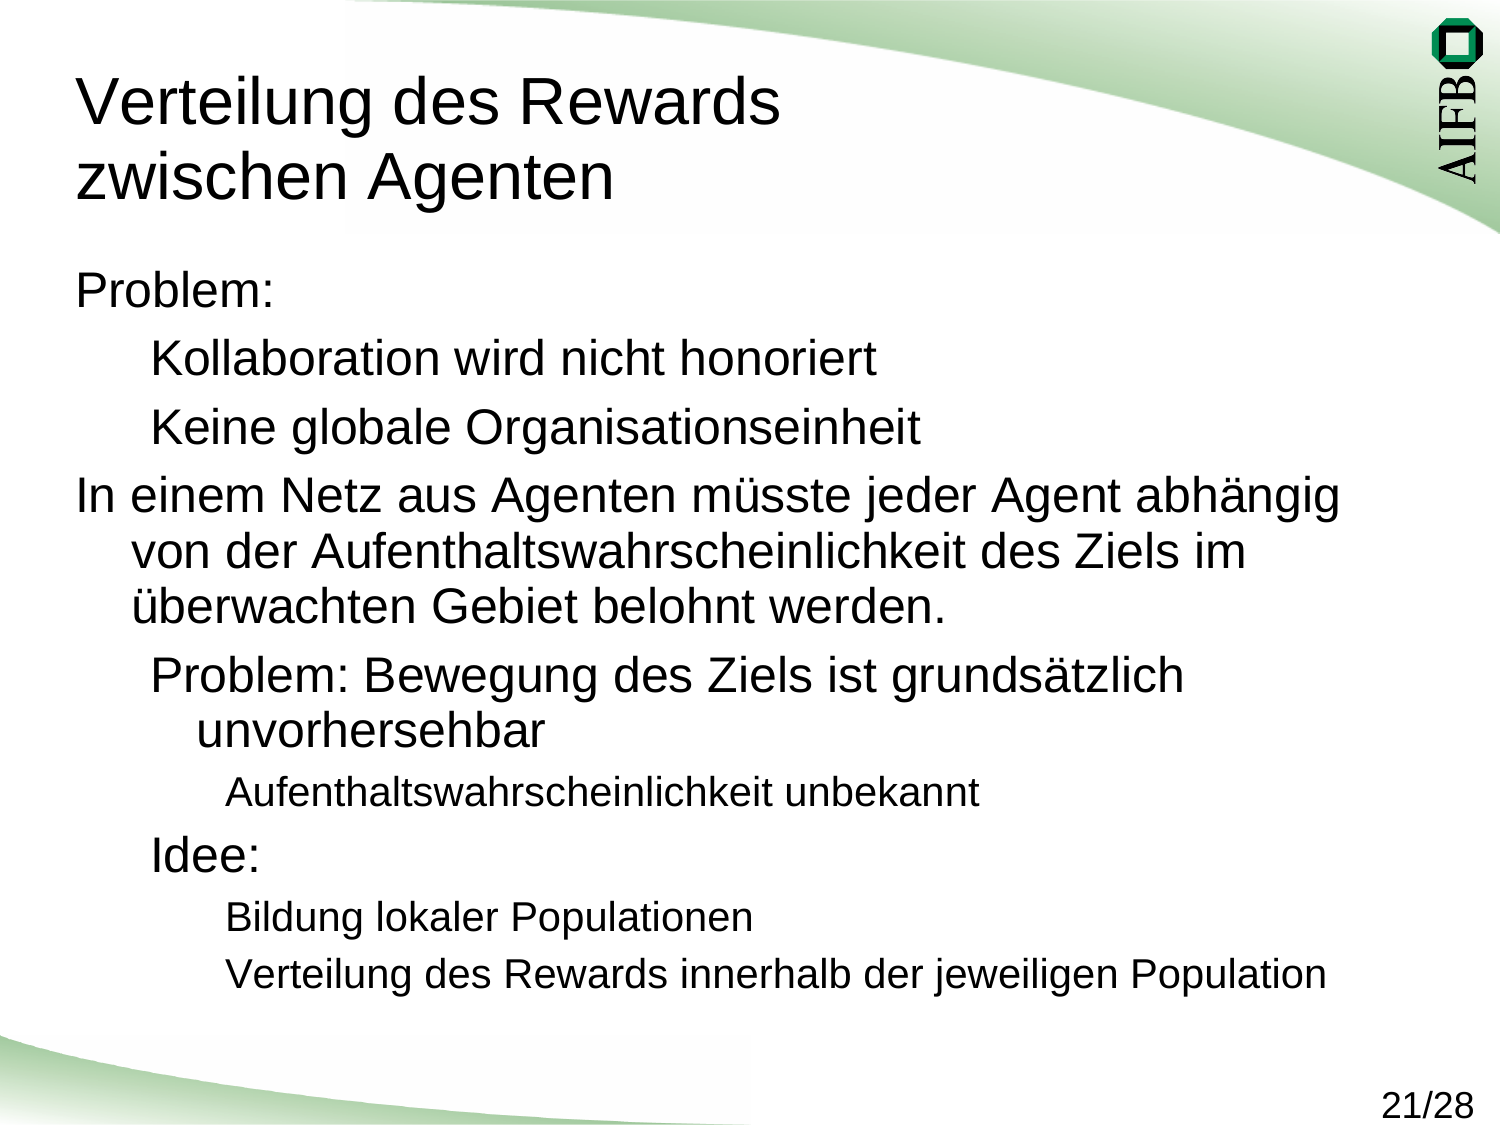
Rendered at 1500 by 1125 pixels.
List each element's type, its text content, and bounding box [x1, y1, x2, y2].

title Verteilung des Rewards zwischen Agenten [75, 45, 958, 233]
list Problem: Kollaboration wird nicht honoriert Keine globale Organisationseinheit In einem Netz aus Agenten müsste jeder Agent abhängig von der Aufenthaltswahrscheinlichkeit des Ziels im überwachten Gebiet belohnt werden. Problem: Bewegung des Ziels ist grundsätzlich unvorhersehbar Aufenthaltswahrscheinlichkeit unbekannt Idee: Bildung lokaler Populationen Verteilung des Rewards innerhalb der jeweiligen Population [75, 262, 1426, 1057]
picture [0, 1035, 751, 1125]
picture [345, 0, 1500, 234]
